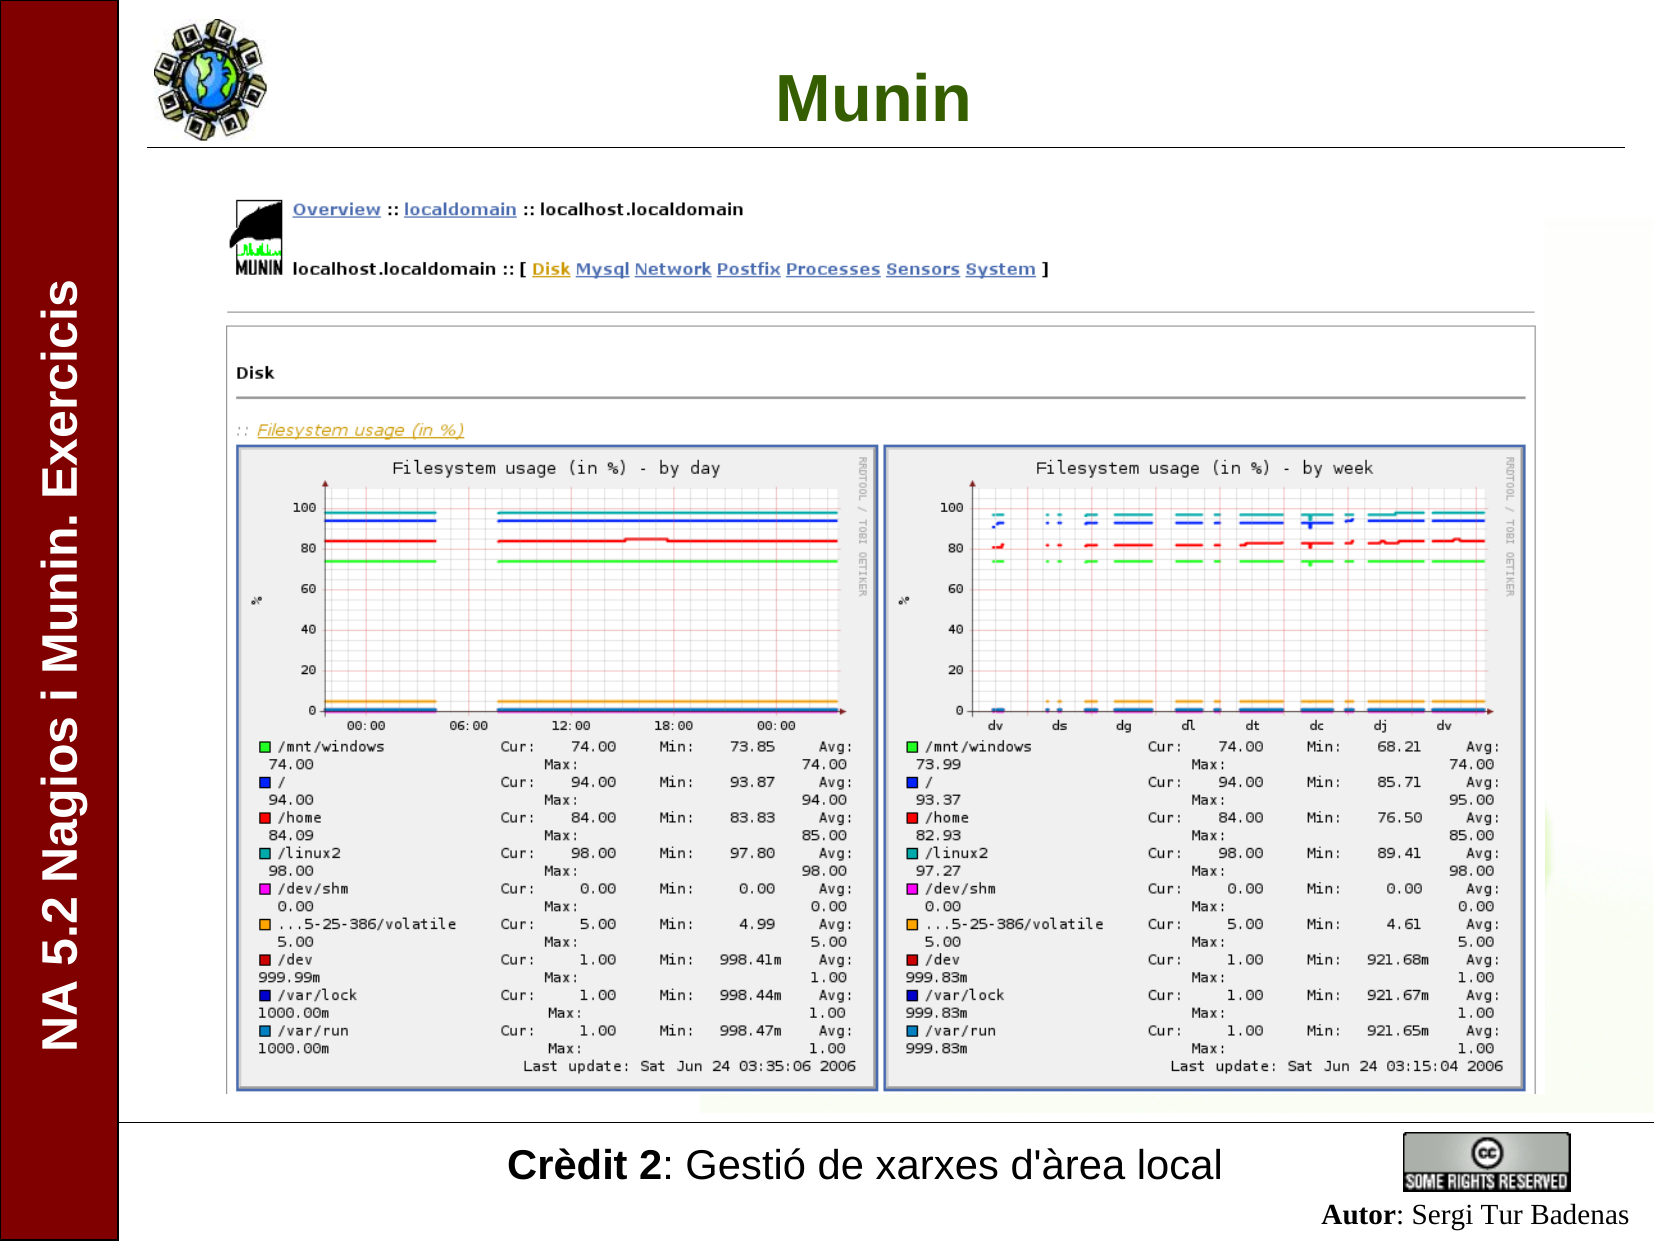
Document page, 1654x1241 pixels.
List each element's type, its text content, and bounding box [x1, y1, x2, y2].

title Munin [129, 49, 1619, 148]
picture [1403, 1132, 1571, 1192]
picture [226, 195, 1654, 1113]
picture [154, 19, 268, 49]
